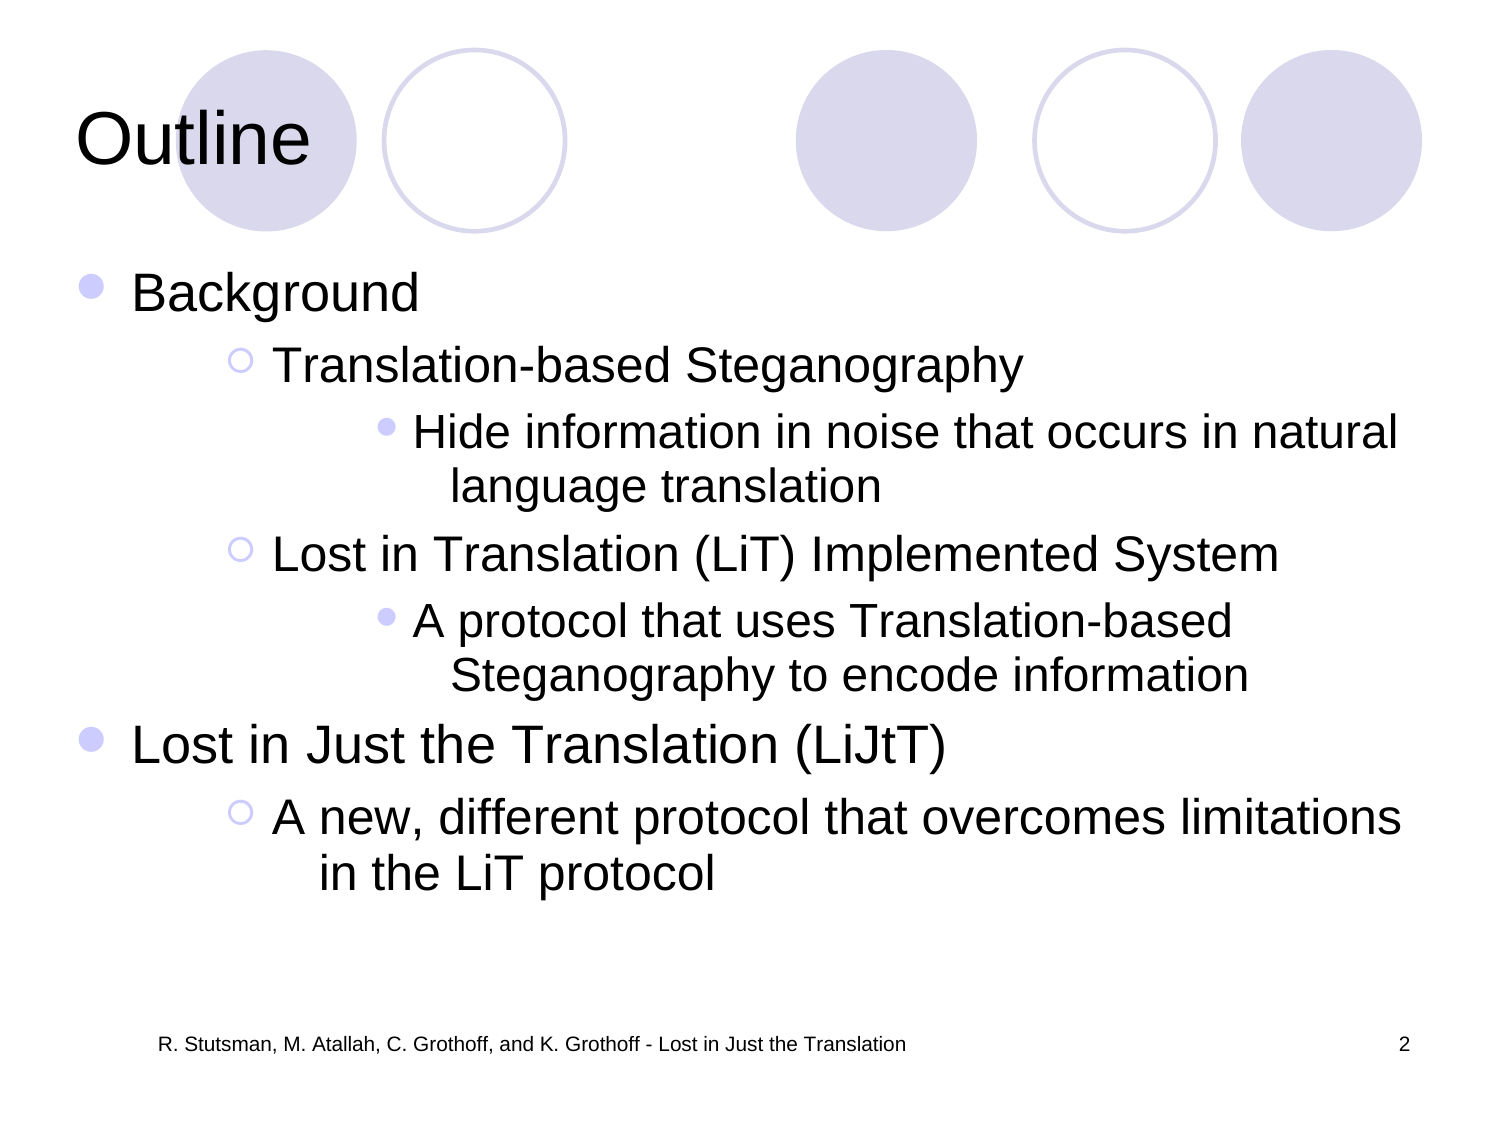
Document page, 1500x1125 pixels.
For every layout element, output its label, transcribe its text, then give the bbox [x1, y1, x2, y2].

title Outline [75, 45, 1426, 233]
list Background Translation-based Steganography Hide information in noise that occurs in natural language translation Lost in Translation (LiT) Implemented System A protocol that uses Translation-based Steganography to encode information Lost in Just the Translation (LiJtT) A new, different protocol that overcomes limitations in the LiT protocol [75, 262, 1426, 1006]
